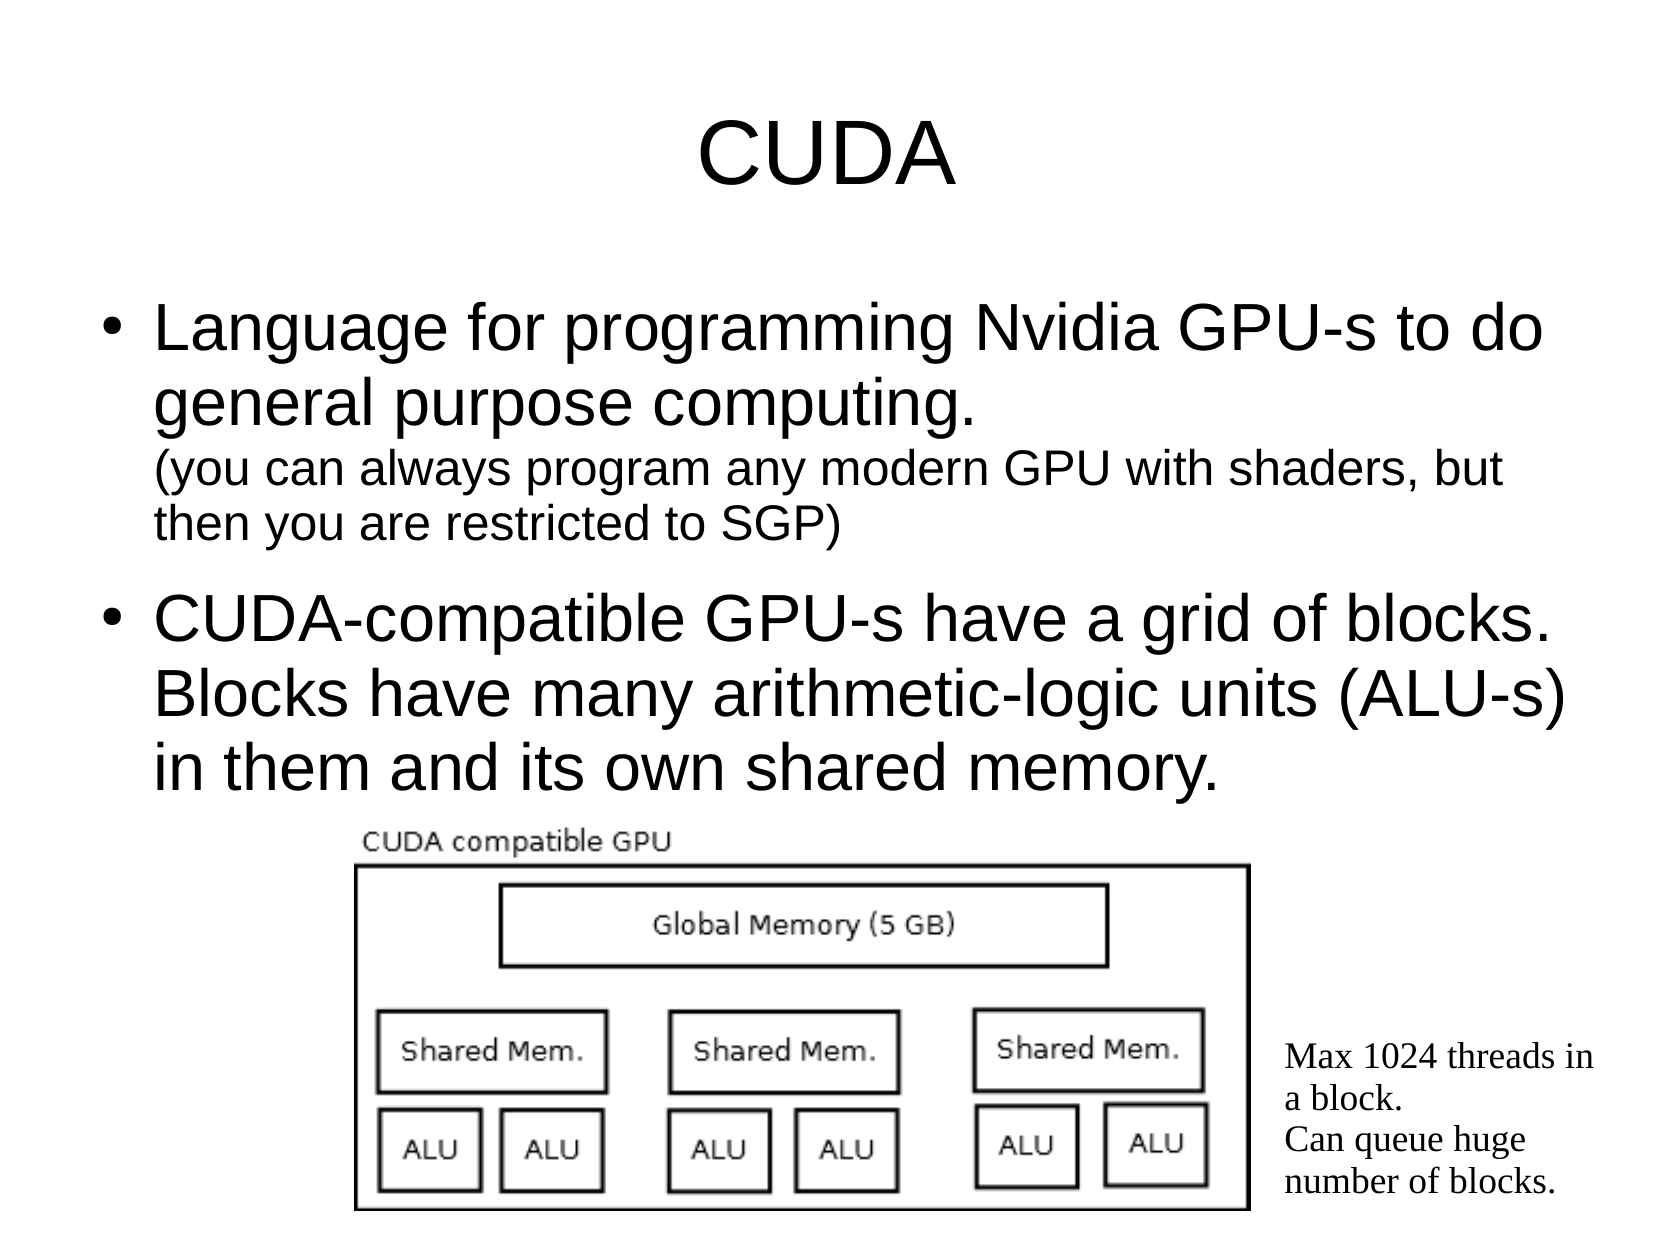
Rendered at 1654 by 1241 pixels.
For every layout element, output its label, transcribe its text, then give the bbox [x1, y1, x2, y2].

list Language for programming Nvidia GPU-s to do general purpose computing. (you can always program any modern GPU with shaders, but then you are restricted to SGP) CUDA-compatible GPU-s have a grid of blocks. Blocks have many arithmetic-logic units (ALU-s) in them and its own shared memory. [82, 290, 1571, 857]
text_box Max 1024 threads in a block. Can queue huge number of blocks. [1269, 1027, 1625, 1211]
title CUDA [82, 49, 1571, 257]
picture [354, 826, 1251, 1211]
